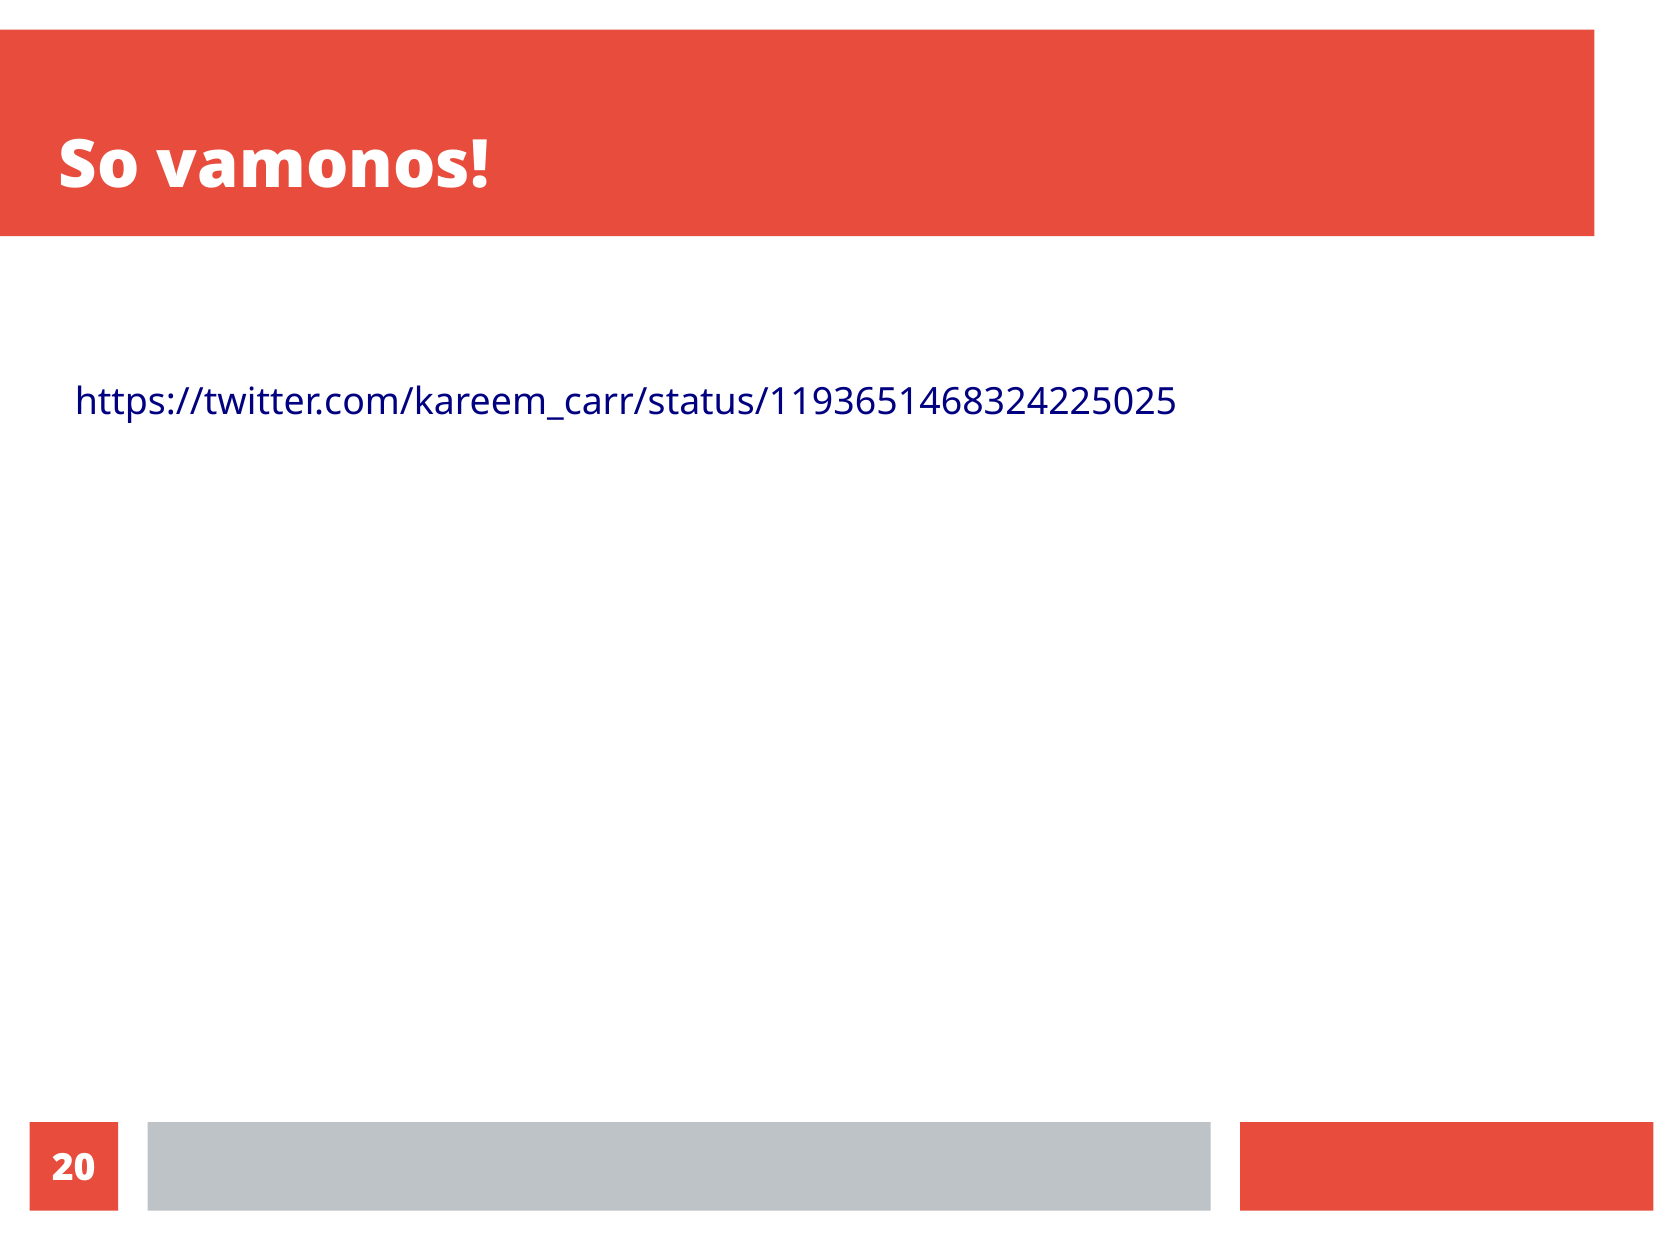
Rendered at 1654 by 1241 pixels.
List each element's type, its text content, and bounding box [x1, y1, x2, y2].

title So vamonos! [59, 59, 1595, 207]
text_box https://twitter.com/kareem_carr/status/1193651468324225025 [60, 366, 1537, 451]
